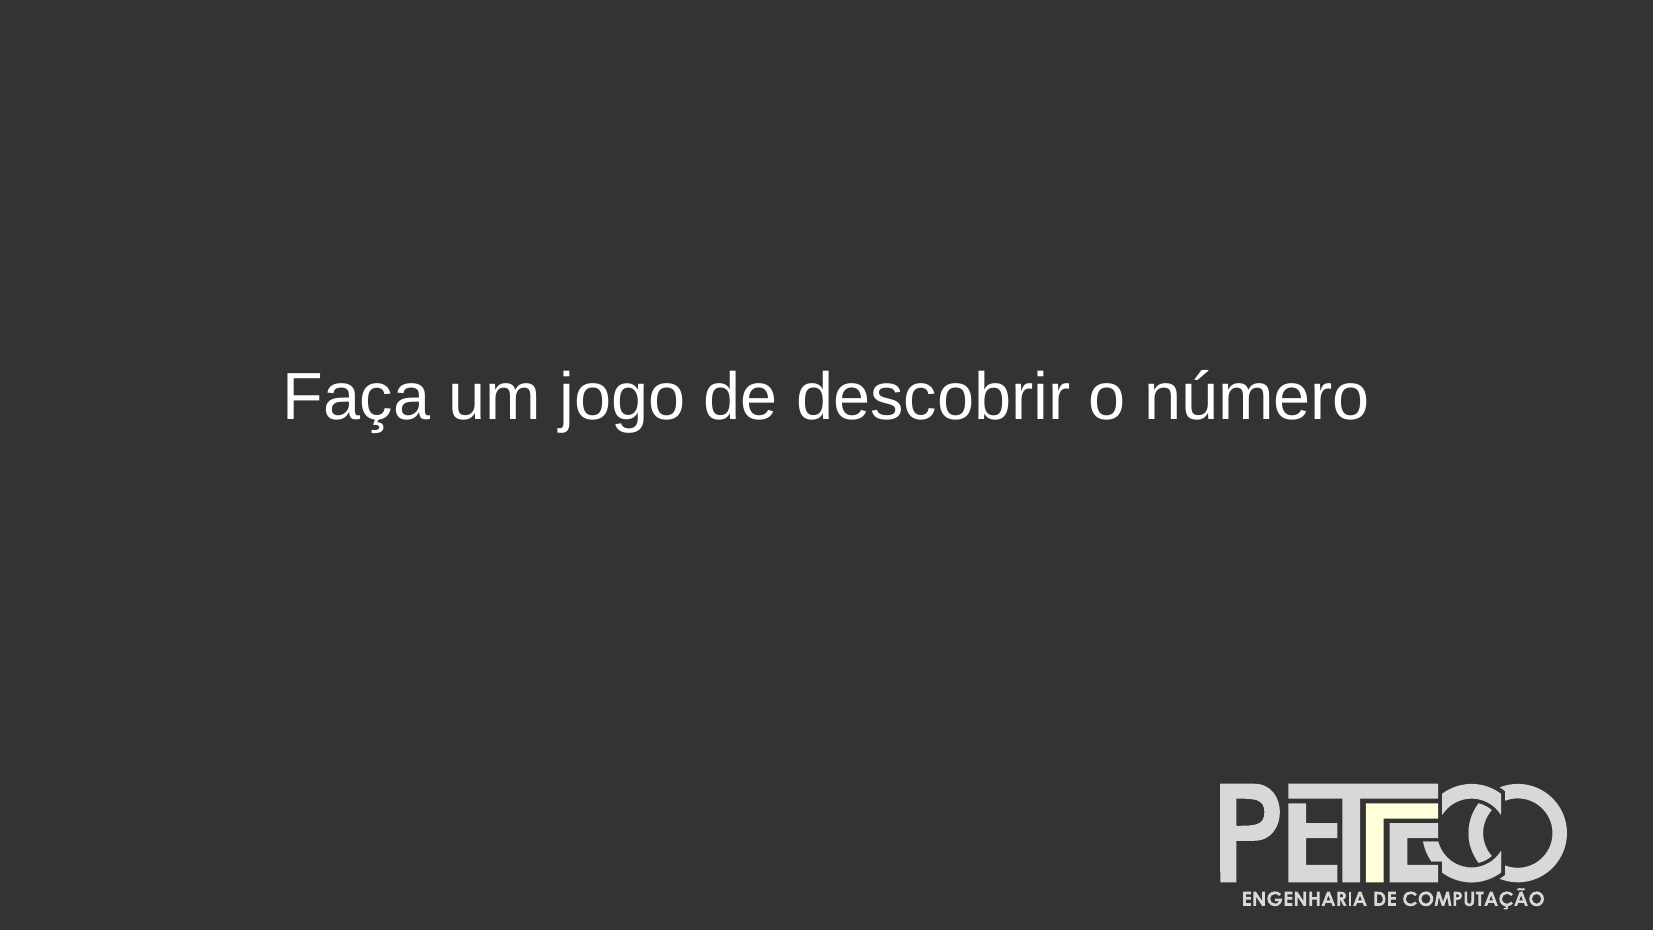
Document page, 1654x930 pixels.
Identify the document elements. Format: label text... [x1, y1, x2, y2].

subtitle Faça um jogo de descobrir o número [82, 37, 1571, 757]
